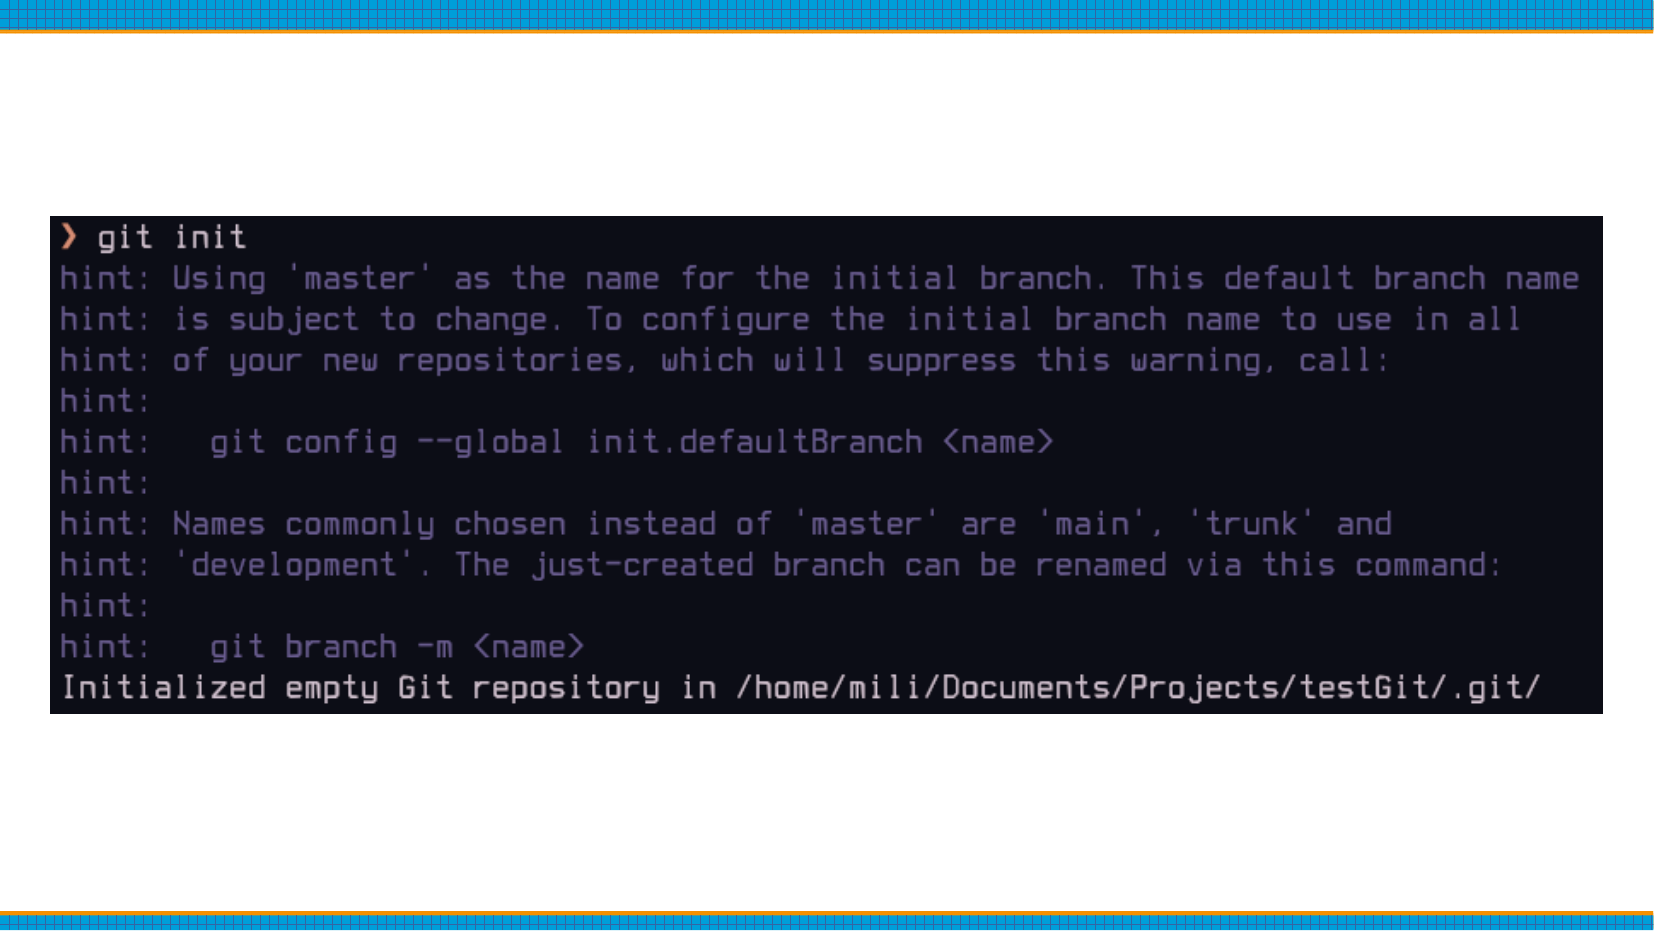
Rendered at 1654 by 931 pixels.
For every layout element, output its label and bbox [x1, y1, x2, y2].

picture [50, 216, 1603, 714]
